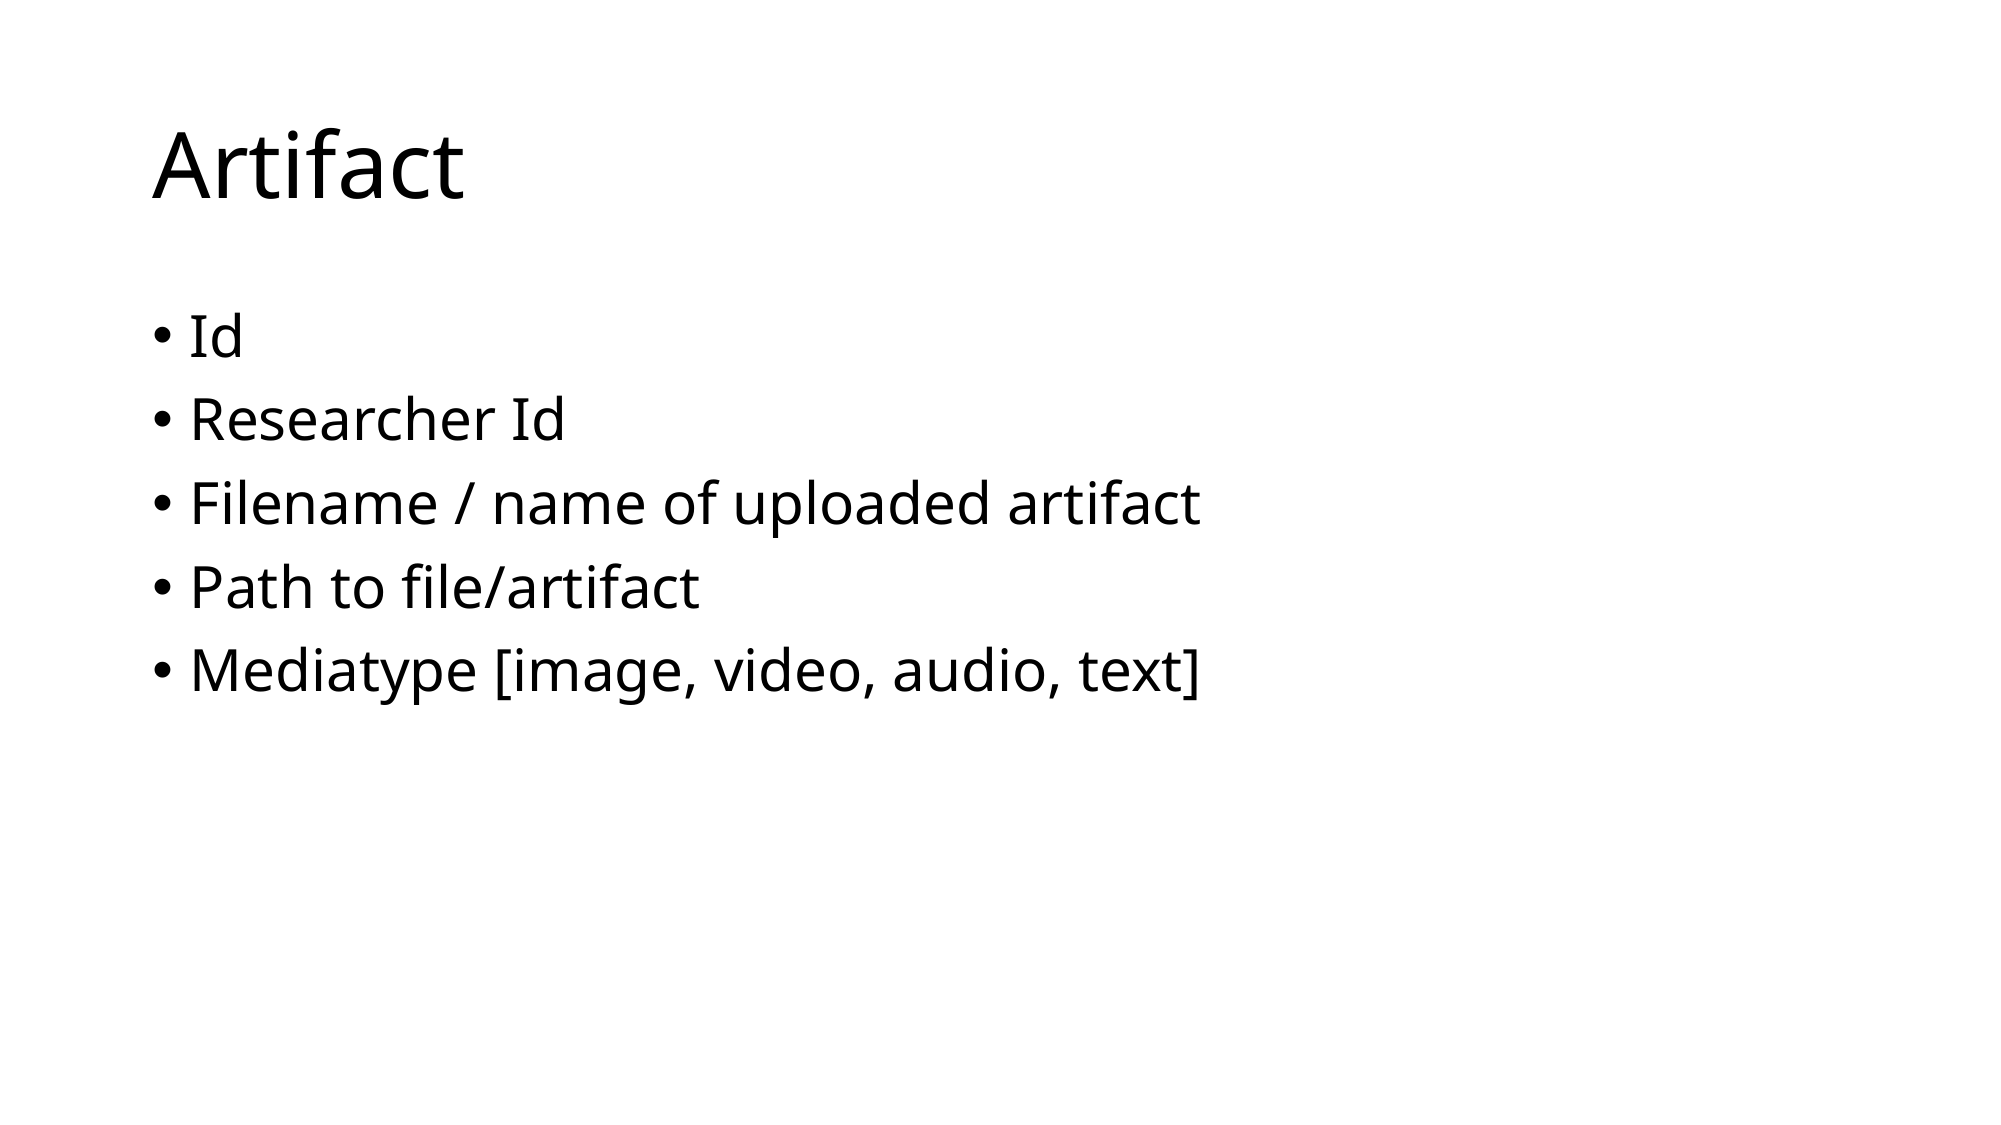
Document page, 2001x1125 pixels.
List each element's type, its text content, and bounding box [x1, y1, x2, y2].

title Artifact [137, 59, 1863, 278]
list Id Researcher Id Filename / name of uploaded artifact Path to file/artifact Mediatype [image, video, audio, text] [137, 299, 1863, 1014]
